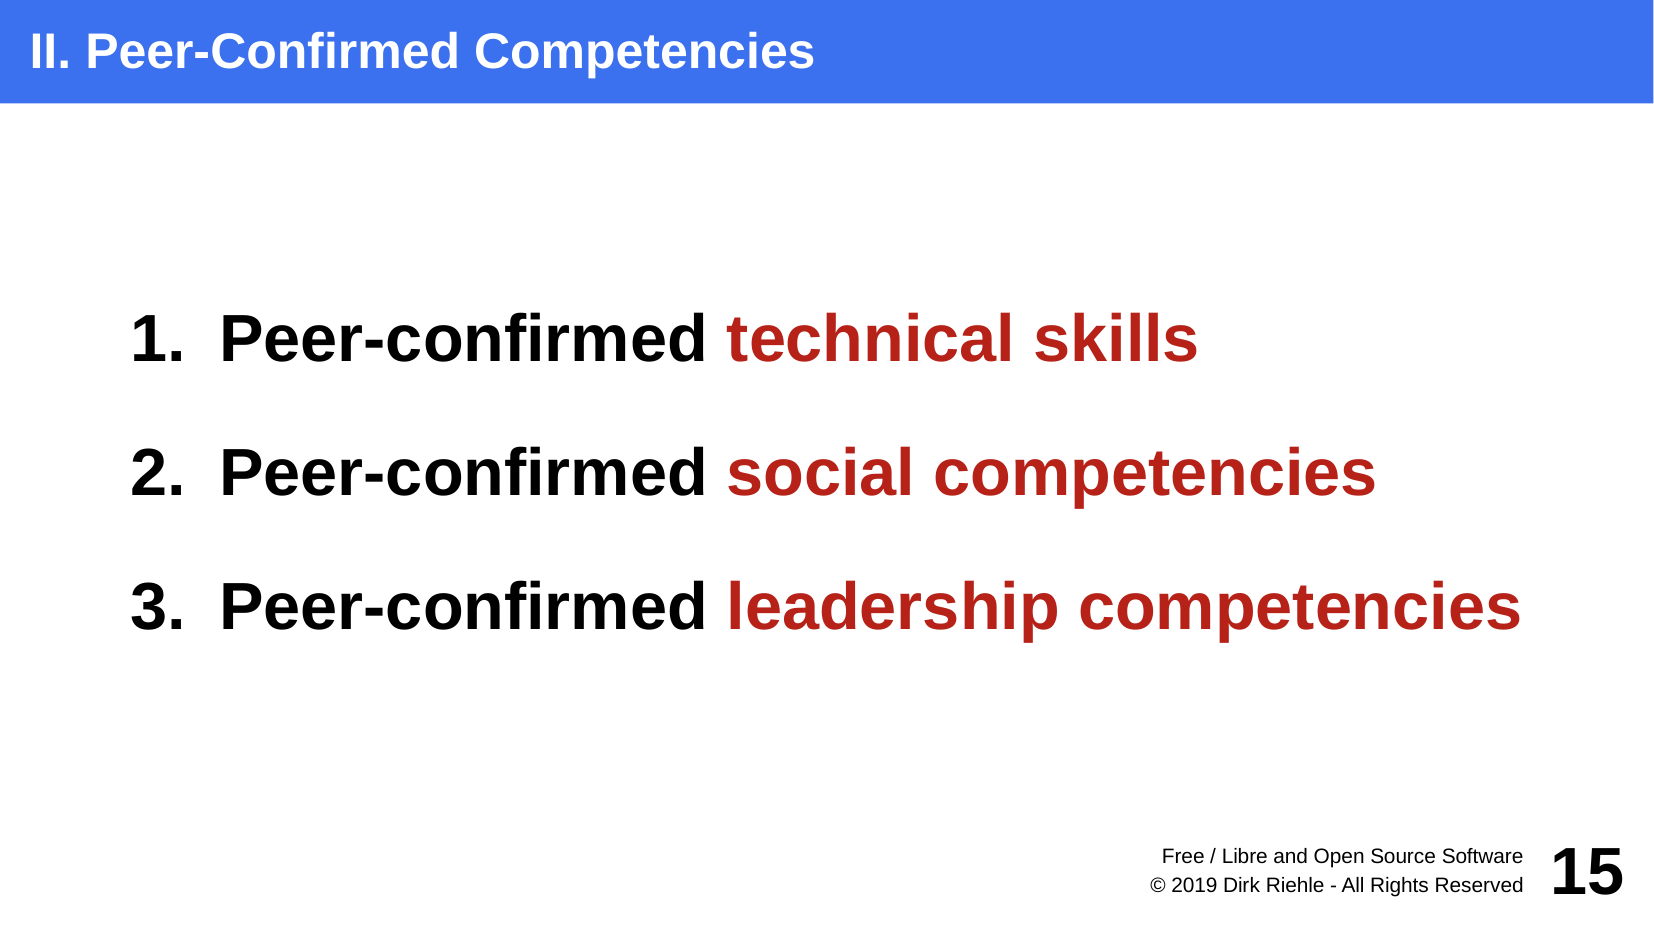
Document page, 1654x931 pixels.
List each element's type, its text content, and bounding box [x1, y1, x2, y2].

subtitle Peer-confirmed technical skills Peer-confirmed social competencies Peer-confirmed leadership competencies [29, 132, 1625, 813]
title II. Peer-Confirmed Competencies [0, 0, 1654, 104]
